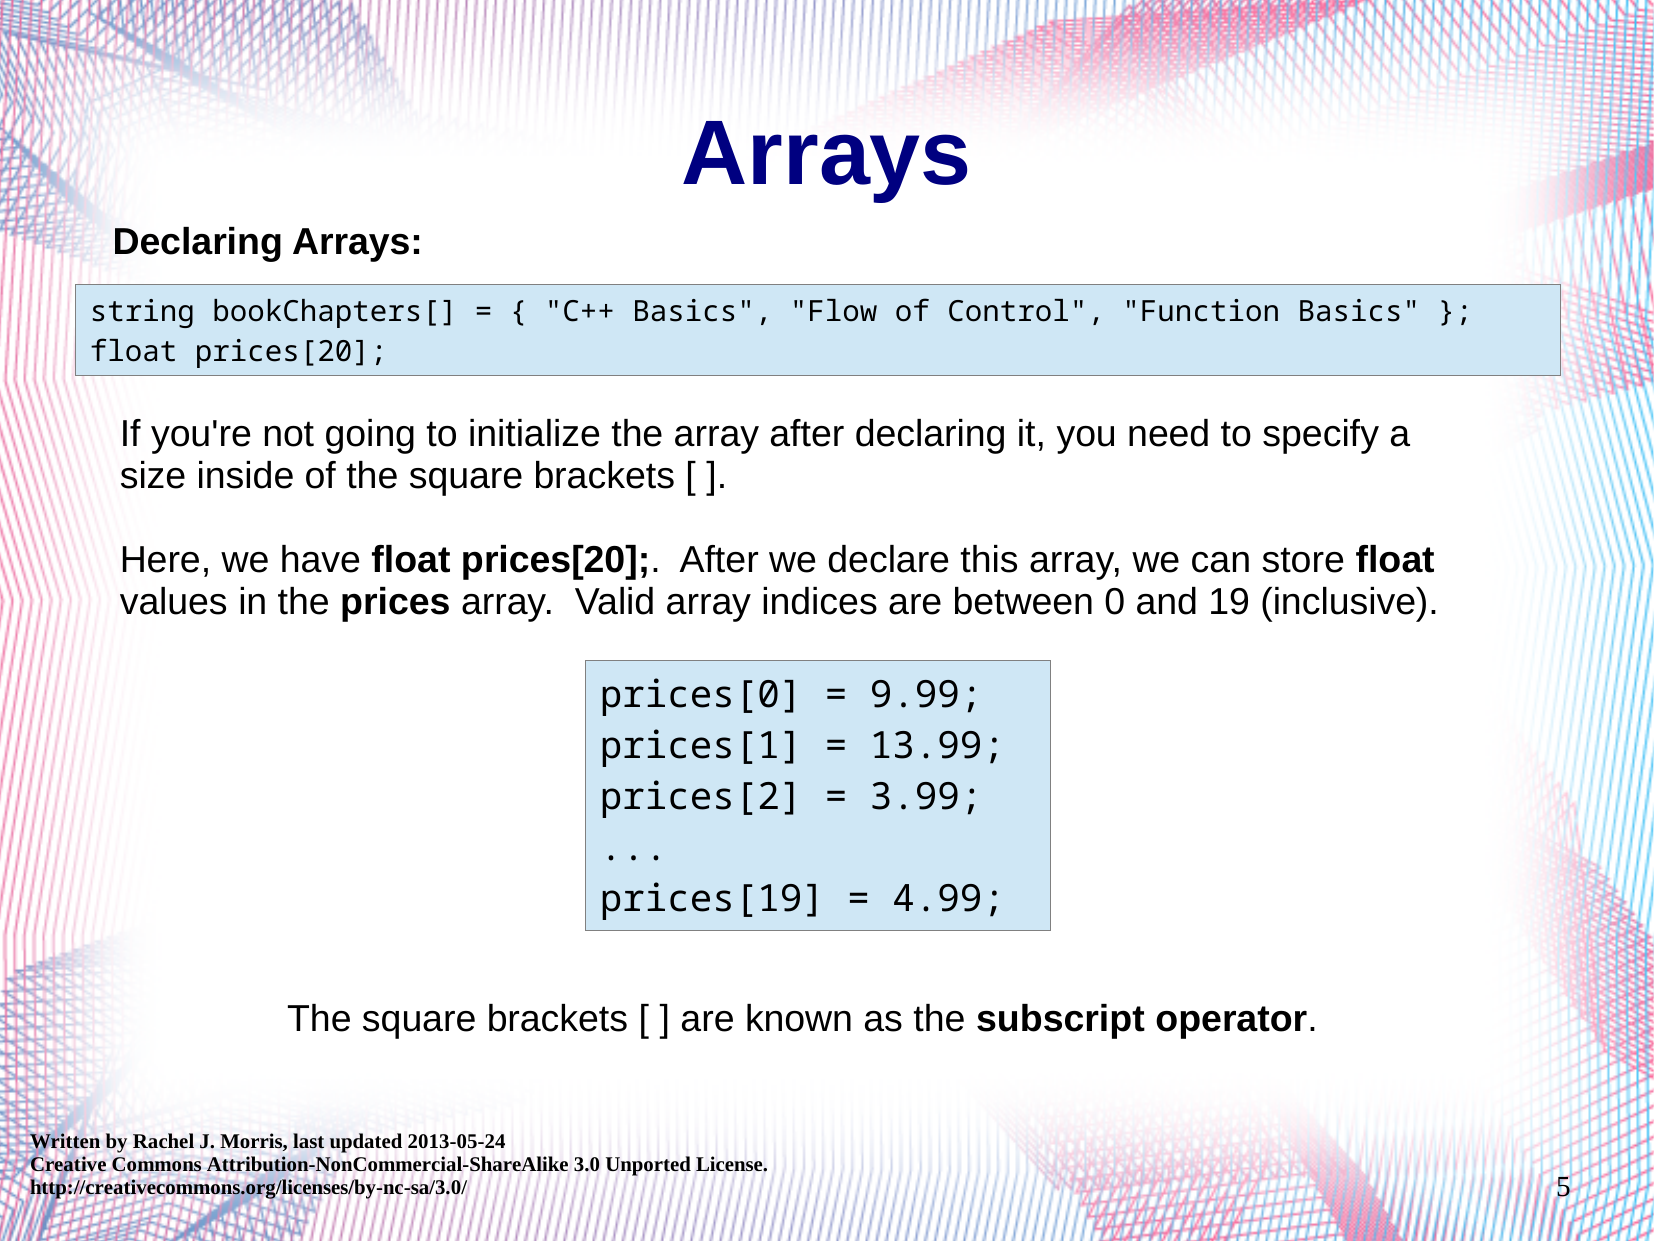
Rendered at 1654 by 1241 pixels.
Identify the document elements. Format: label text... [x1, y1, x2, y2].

title Arrays [82, 49, 1571, 257]
picture [0, 0, 1654, 1241]
text_box If you're not going to initialize the array after declaring it, you need to specify a size inside of the square brackets [ ]. Here, we have float prices[20];. After we declare this array, we can store float values in the prices array. Valid array indices are between 0 and 19 (inclusive). [105, 405, 1501, 631]
text_box prices[0] = 9.99; prices[1] = 13.99; prices[2] = 3.99; ... prices[19] = 4.99; [585, 660, 1051, 931]
text_box Declaring Arrays: [97, 213, 1591, 271]
text_box The square brackets [ ] are known as the subscript operator. [105, 990, 1501, 1047]
text_box string bookChapters[] = { "C++ Basics", "Flow of Control", "Function Basics" }; float prices[20]; [75, 284, 1561, 376]
